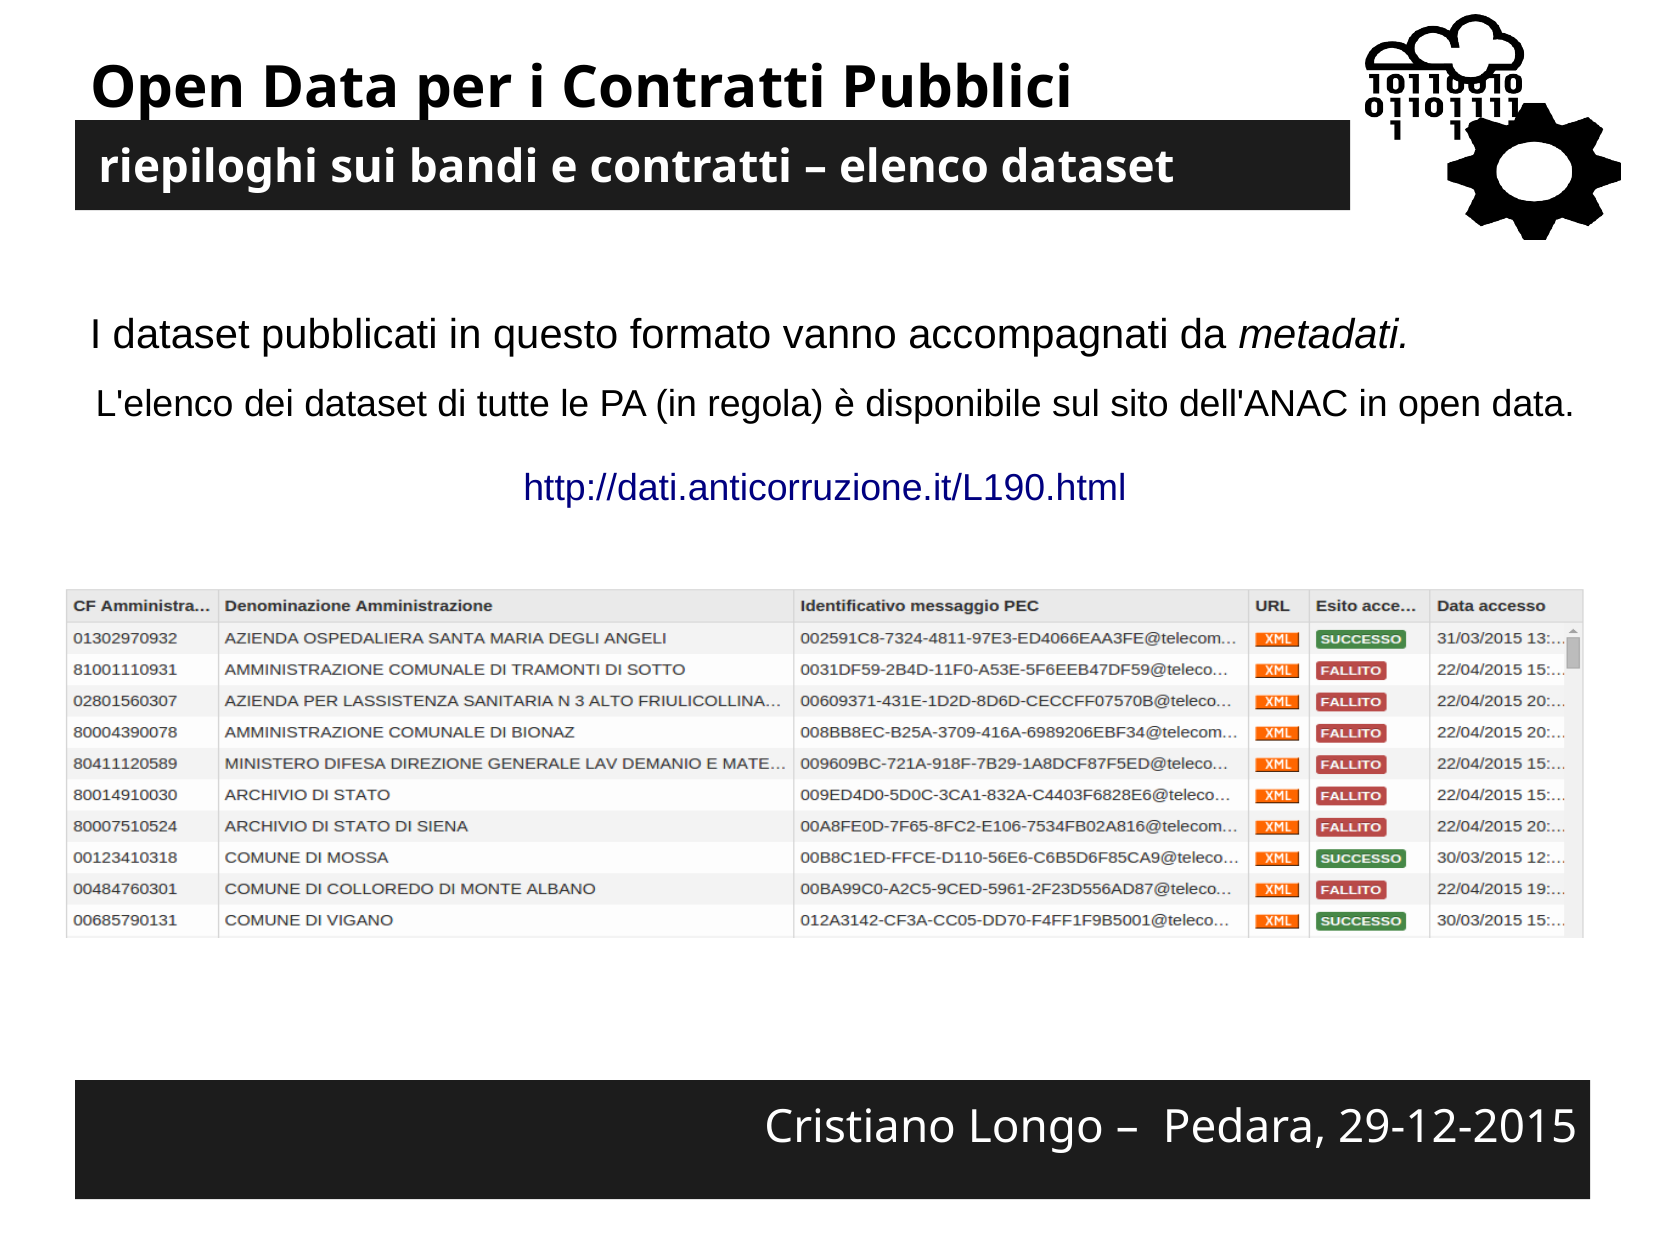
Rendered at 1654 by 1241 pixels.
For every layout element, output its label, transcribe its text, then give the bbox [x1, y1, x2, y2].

list Cristiano Longo – Pedara, 29-12-2015 [75, 1080, 1591, 1200]
list riepiloghi sui bandi e contratti – elenco dataset [75, 120, 1351, 211]
text_box L'elenco dei dataset di tutte le PA (in regola) è disponibile sul sito dell'ANAC in open data. http://dati.anticorruzione.it/L190.html [80, 375, 1591, 516]
text_box I dataset pubblicati in questo formato vanno accompagnati da metadati. [75, 303, 1561, 406]
picture [60, 584, 1591, 938]
list Open Data per i Contratti Pubblici [75, 45, 1325, 120]
picture [1365, 14, 1621, 241]
